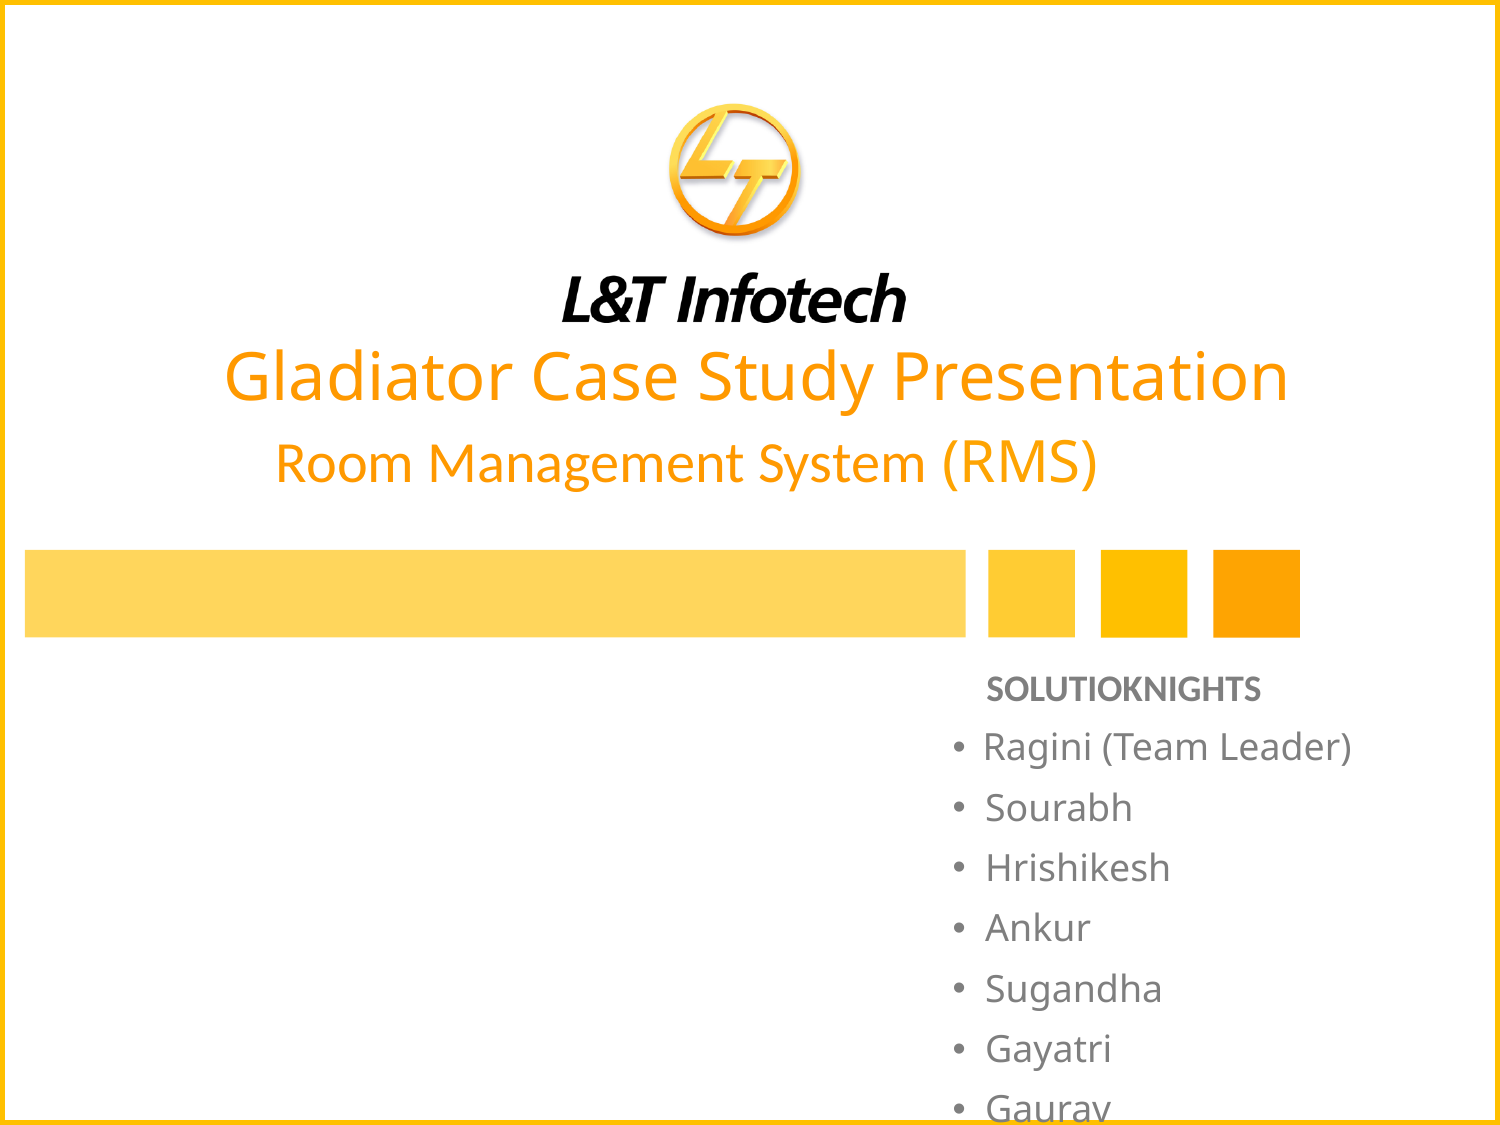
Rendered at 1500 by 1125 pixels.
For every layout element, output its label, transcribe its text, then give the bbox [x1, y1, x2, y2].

text_box [821, 423, 851, 504]
picture [525, 62, 937, 262]
text_box SOLUTIOKNIGHTS Ragini (Team Leader) Sourabh Hrishikesh Ankur Sugandha Gayatri Gaurav [937, 525, 1388, 1125]
title Gladiator Case Study Presentation Room Management System (RMS) [62, 262, 1313, 567]
